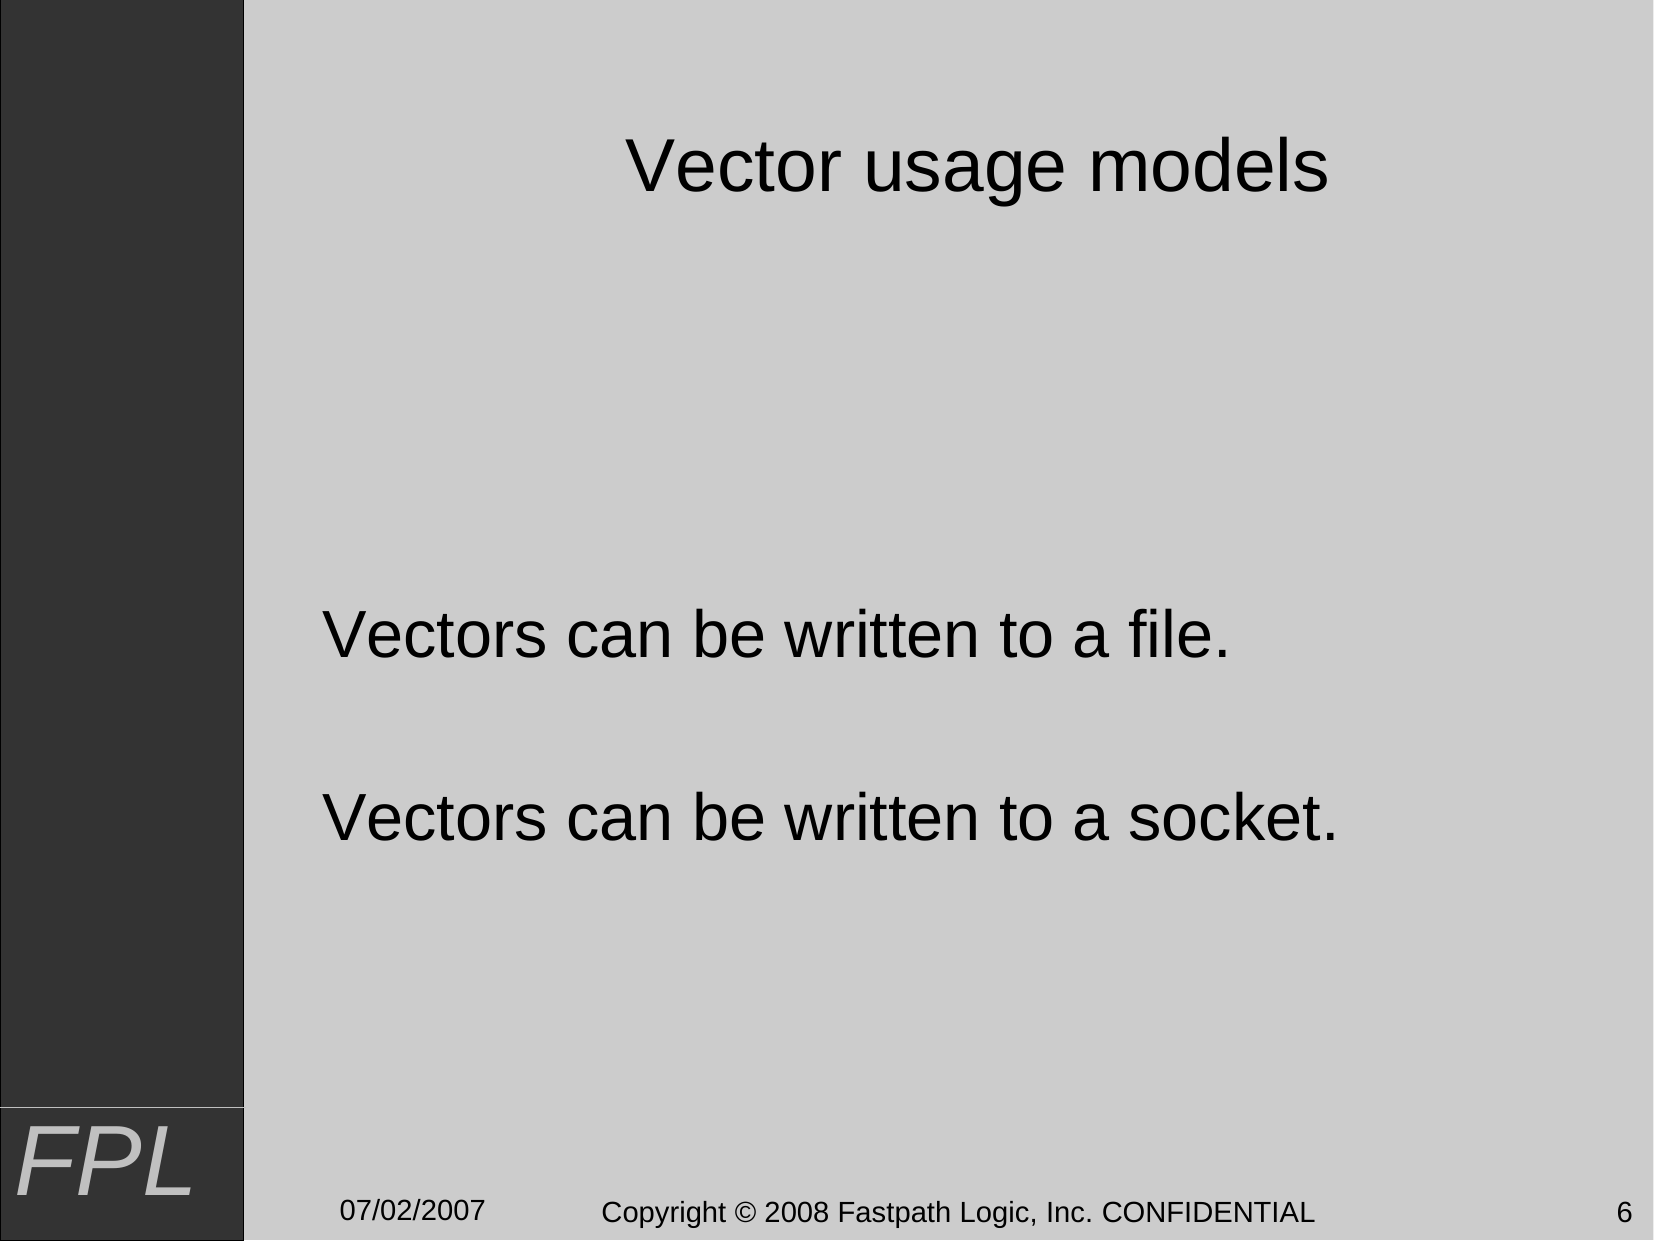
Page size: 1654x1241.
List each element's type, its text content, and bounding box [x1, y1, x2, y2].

subtitle Vectors can be written to a file. Vectors can be written to a socket. [322, 272, 1635, 1179]
title Vector usage models [427, 57, 1530, 272]
